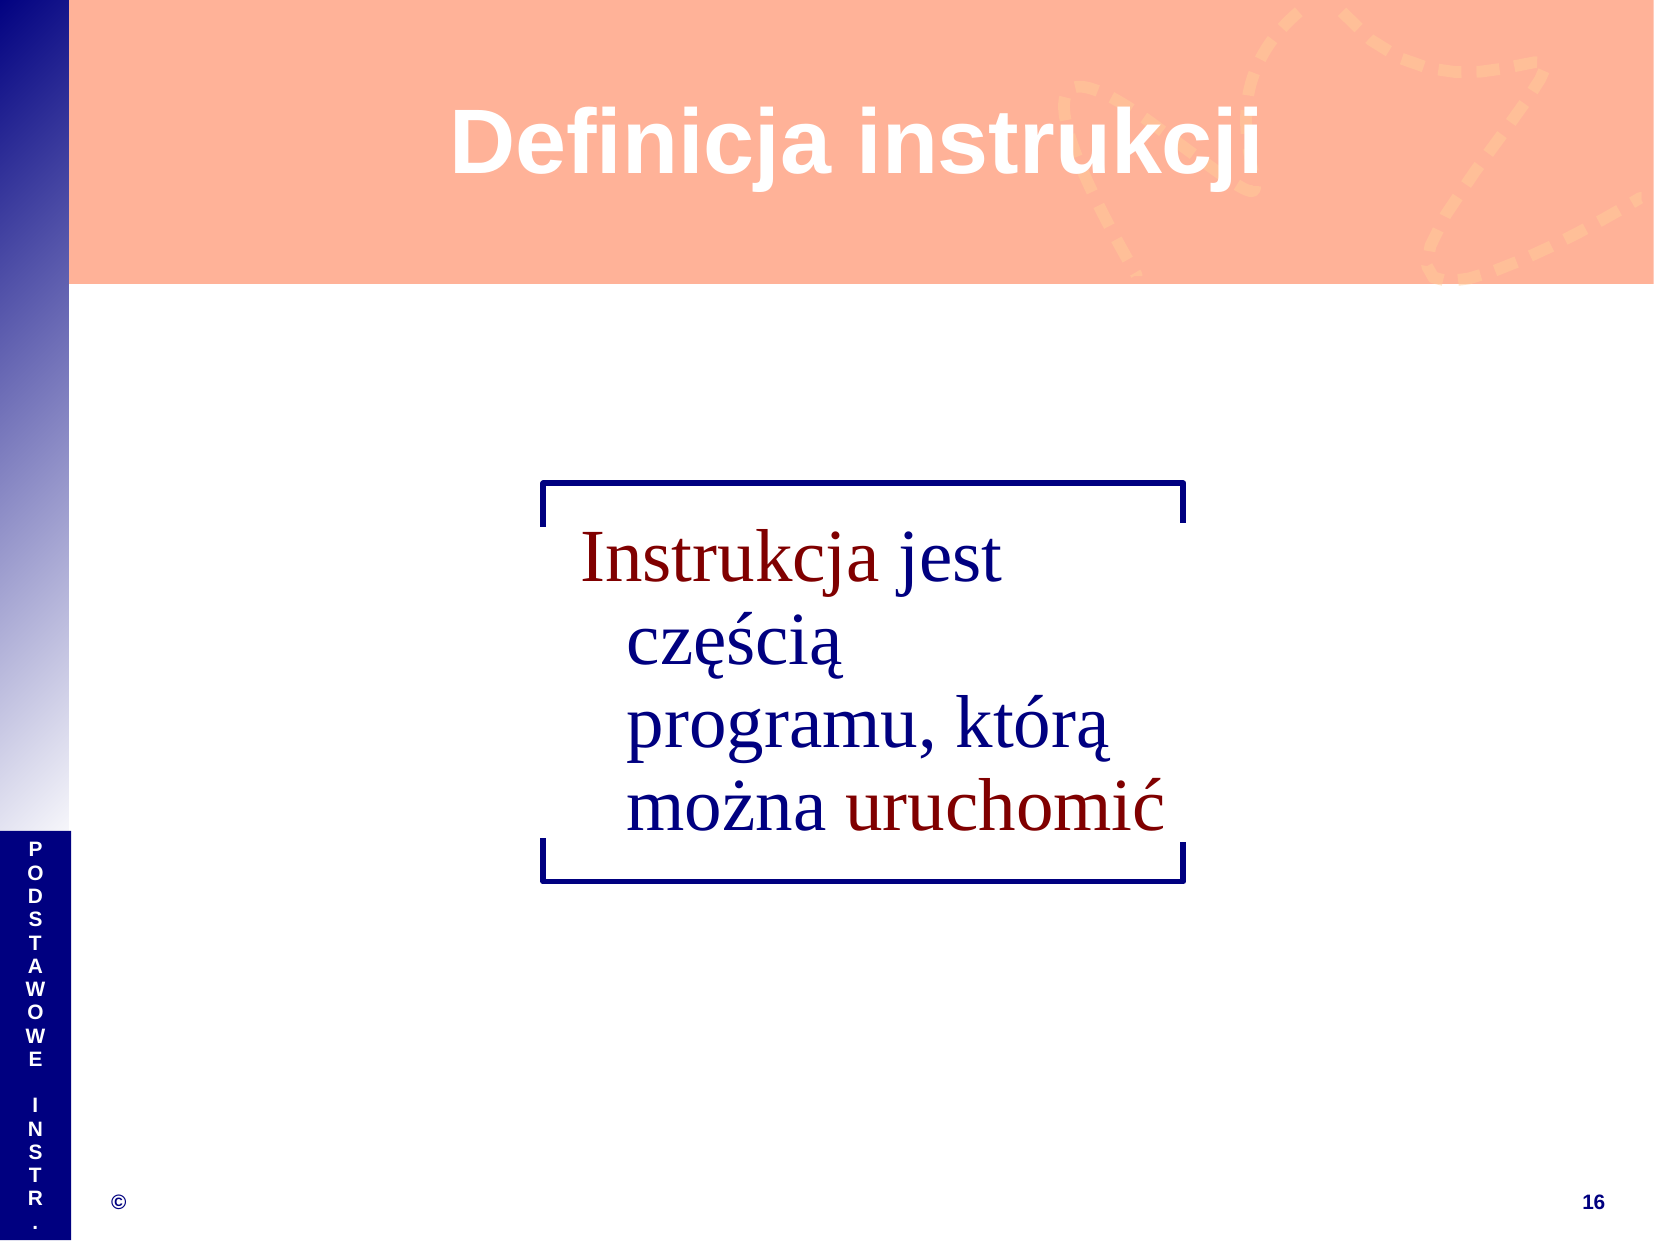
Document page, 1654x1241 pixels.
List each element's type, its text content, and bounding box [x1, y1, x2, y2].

title Definicja instrukcji [97, 37, 1617, 246]
text_box Instrukcja jest częścią programu, którą można uruchomić [554, 454, 1172, 908]
text_box P O D S T A W O W E I N S T R . [0, 830, 71, 1241]
